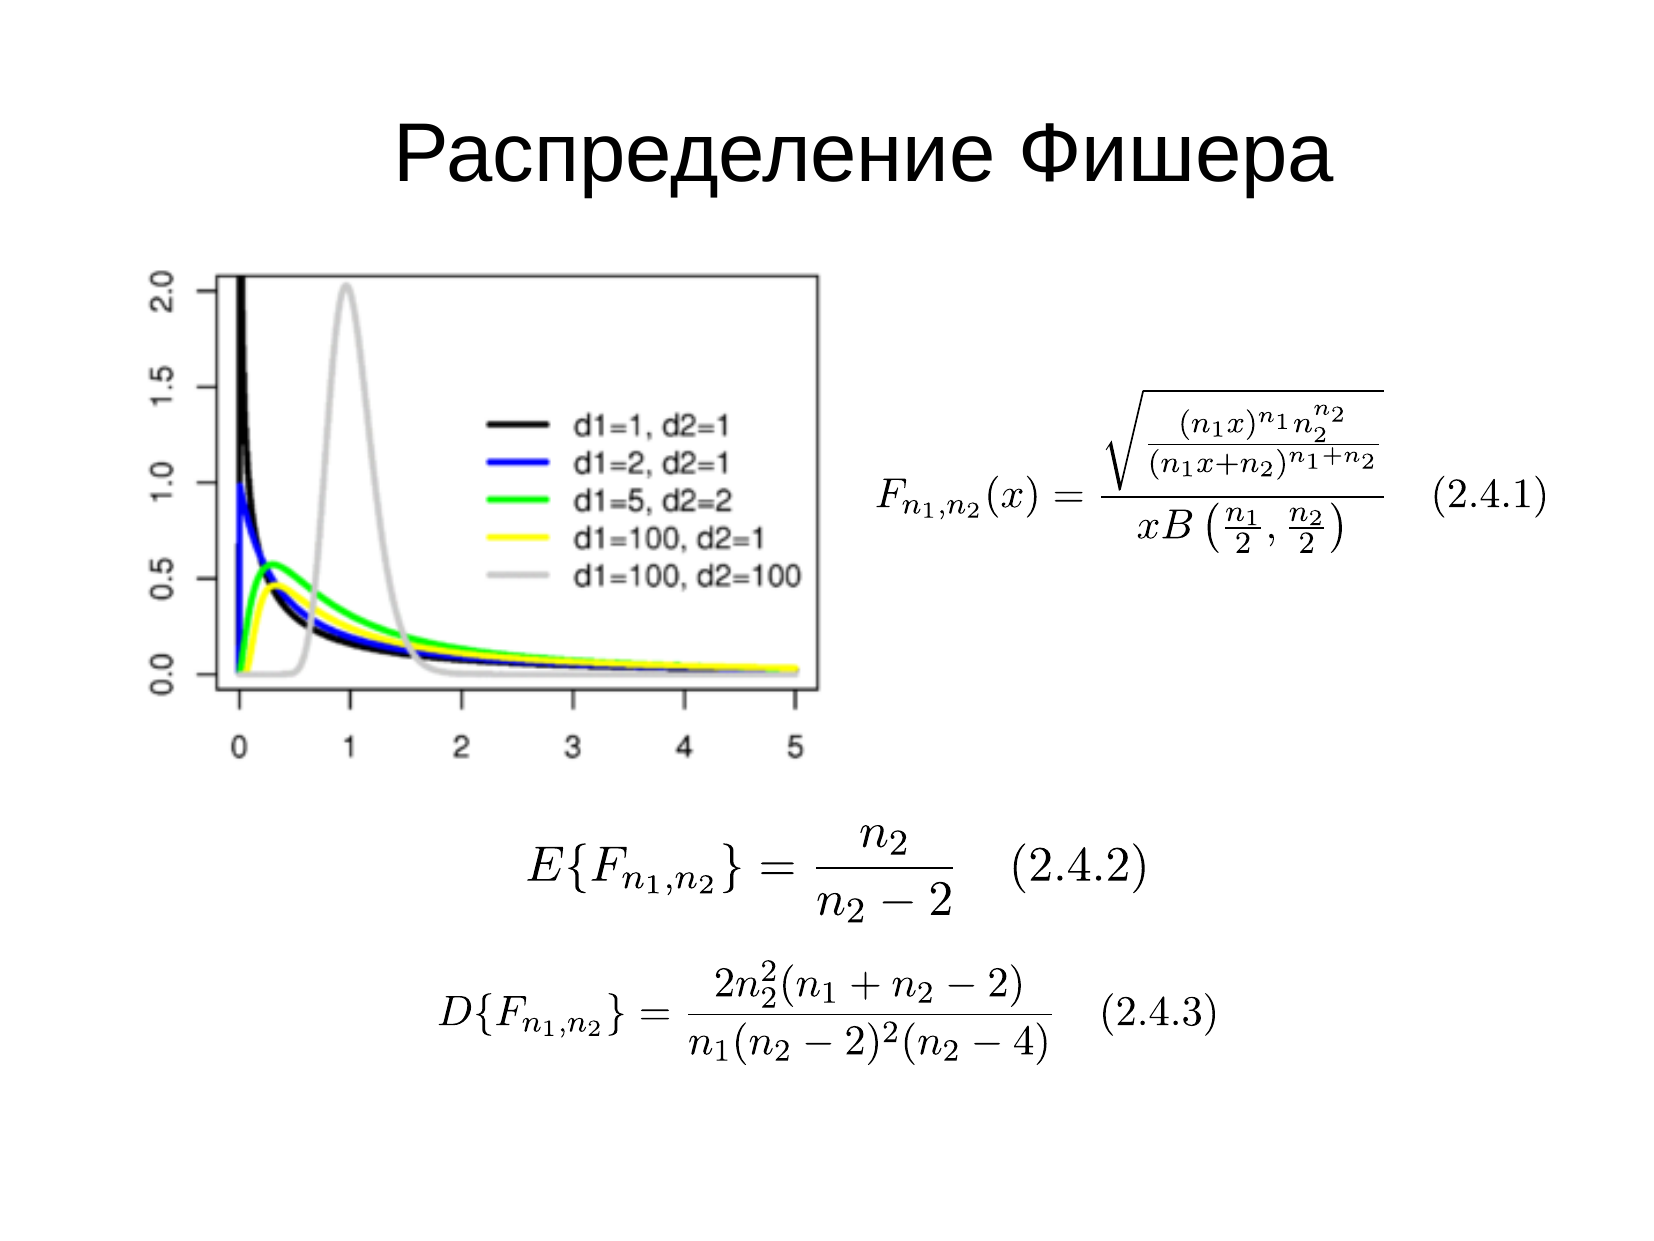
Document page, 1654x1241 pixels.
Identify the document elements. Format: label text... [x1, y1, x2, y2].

picture [105, 239, 856, 803]
picture [525, 825, 1145, 923]
picture [874, 390, 1546, 553]
picture [436, 960, 1216, 1066]
title Распределение Фишера [82, 49, 1571, 257]
